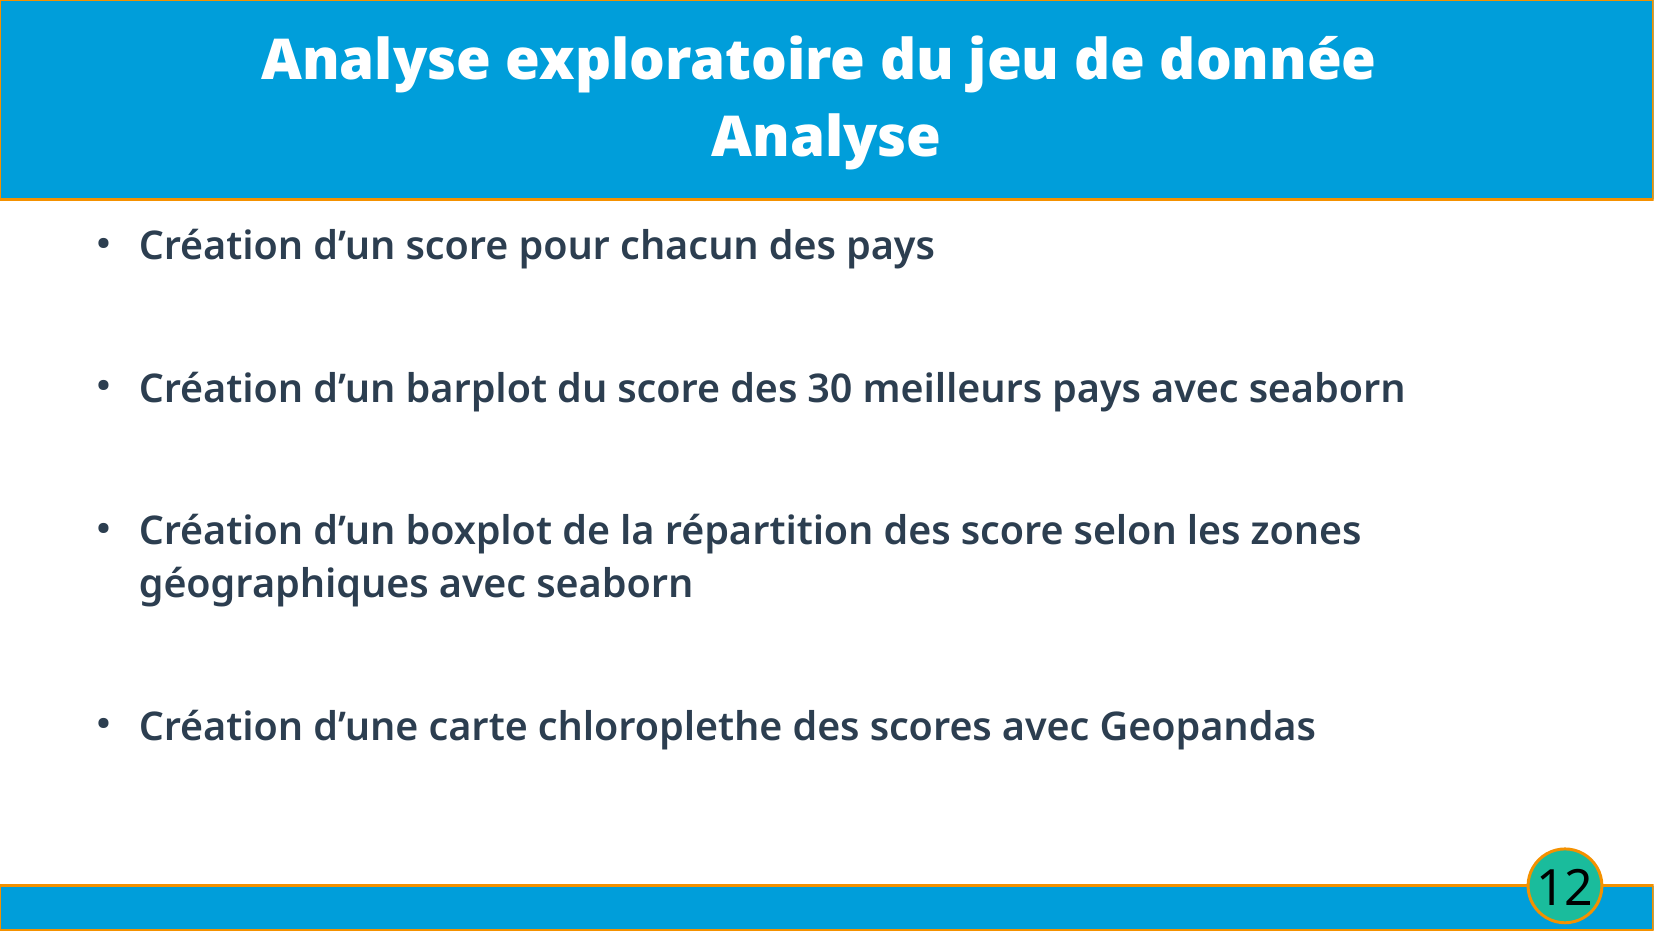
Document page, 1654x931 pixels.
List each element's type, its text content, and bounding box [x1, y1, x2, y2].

title Analyse exploratoire du jeu de donnée Analyse [59, 37, 1595, 155]
list Création d’un score pour chacun des pays Création d’un barplot du score des 30 meilleurs pays avec seaborn Création d’un boxplot de la répartition des score selon les zones géographiques avec seaborn Création d’une carte chloroplethe des scores avec Geopandas [82, 217, 1571, 758]
